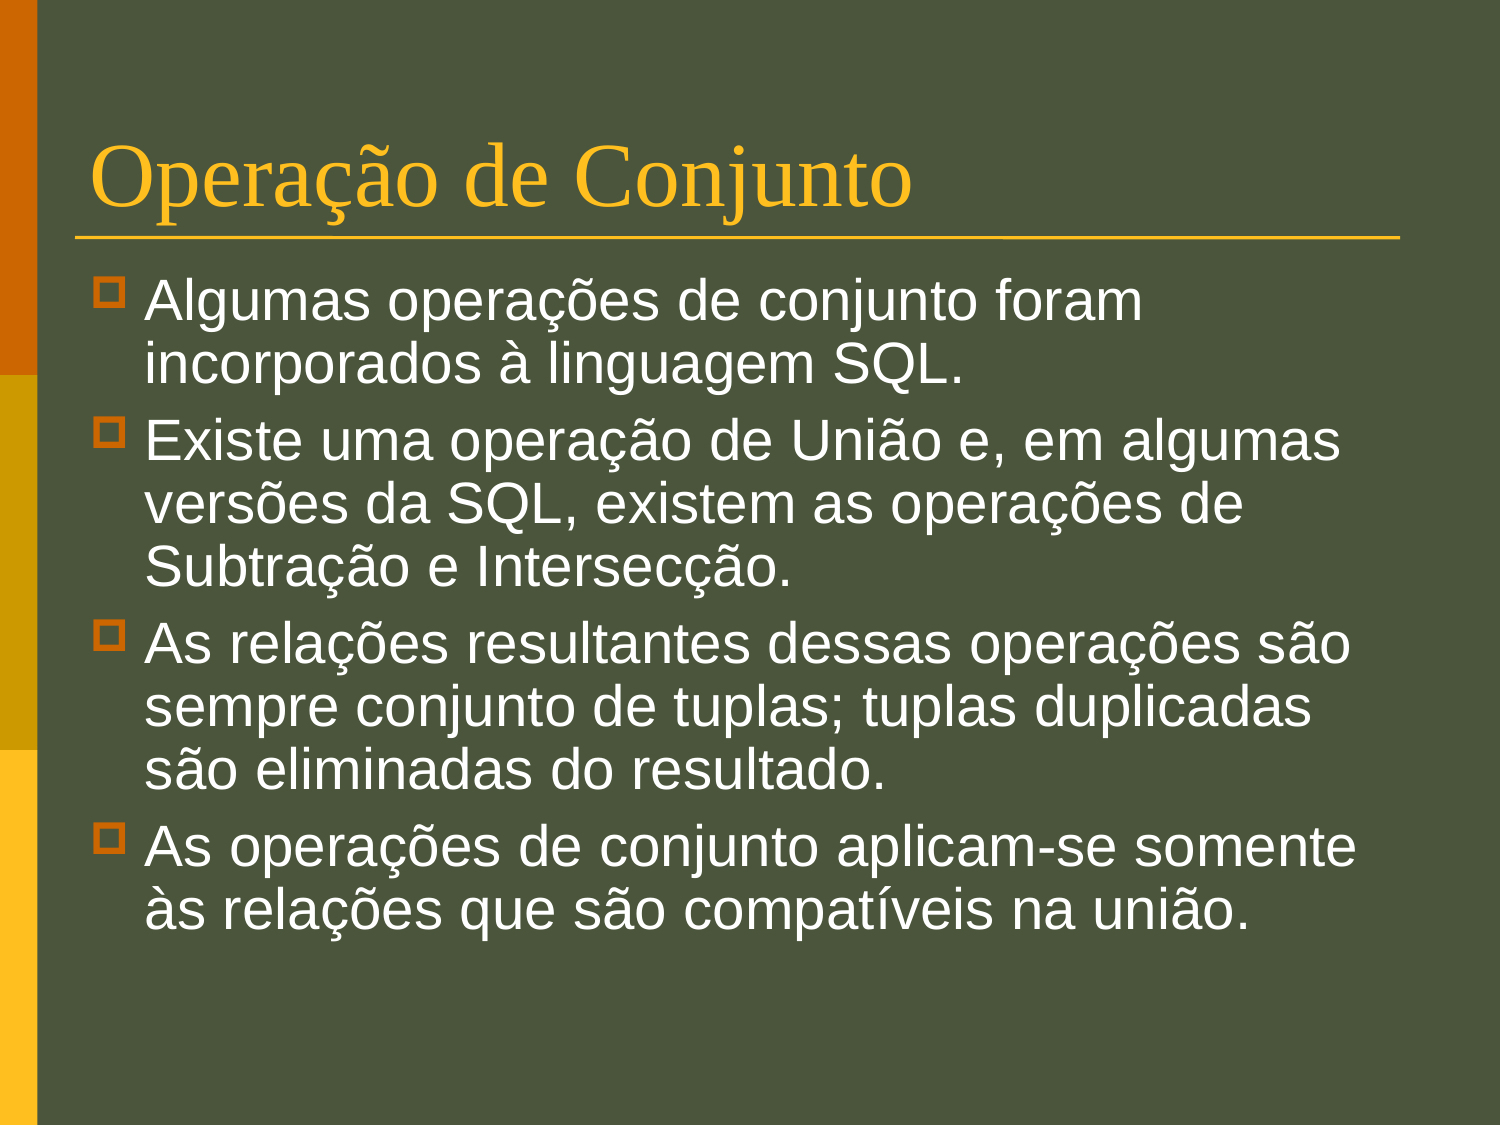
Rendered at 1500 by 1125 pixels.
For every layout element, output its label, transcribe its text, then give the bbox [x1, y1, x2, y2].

list Algumas operações de conjunto foram incorporados à linguagem SQL. Existe uma operação de União e, em algumas versões da SQL, existem as operações de Subtração e Intersecção. As relações resultantes dessas operações são sempre conjunto de tuplas; tuplas duplicadas são eliminadas do resultado. As operações de conjunto aplicam-se somente às relações que são compatíveis na união. [75, 262, 1426, 1006]
title Operação de Conjunto [75, 45, 1426, 233]
